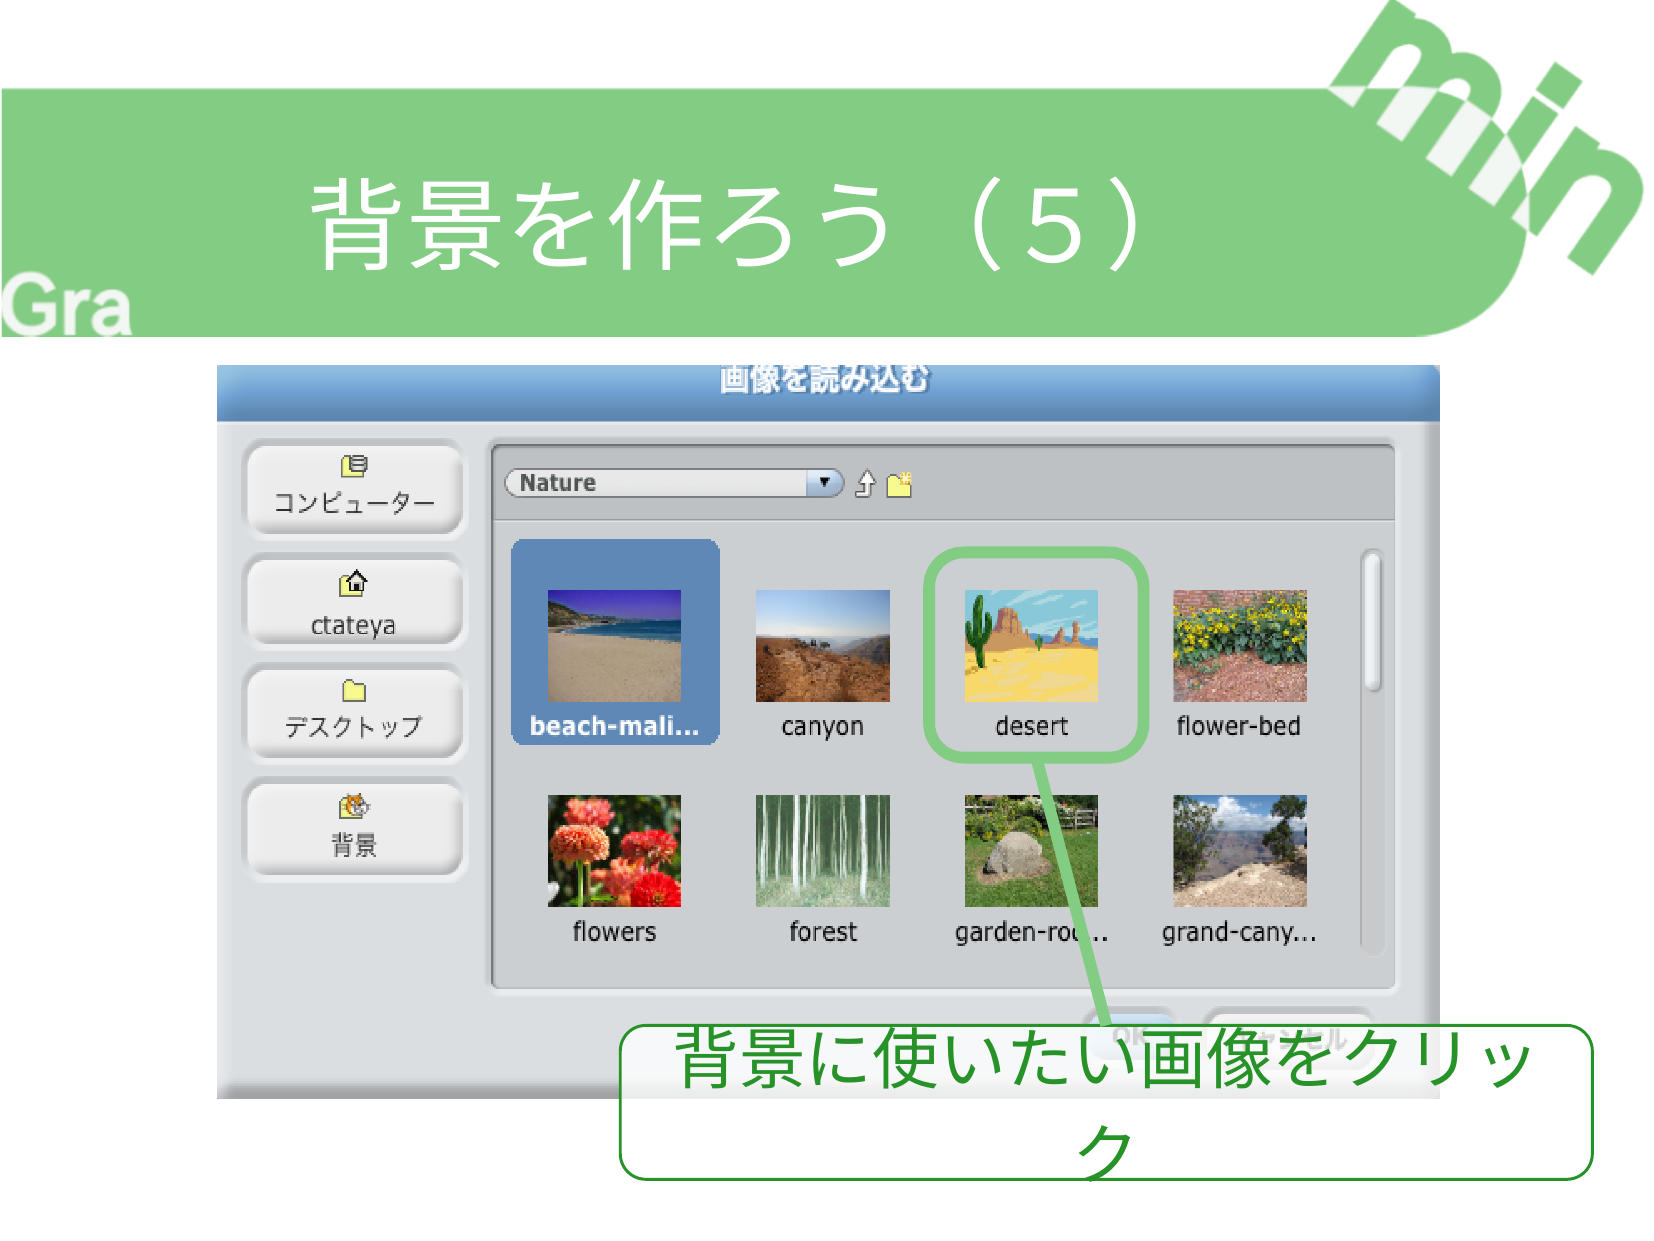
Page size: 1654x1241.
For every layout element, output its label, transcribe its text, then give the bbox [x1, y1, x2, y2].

picture [217, 365, 1440, 1099]
picture [1, 0, 1654, 337]
text_box 背景に使いたい画像をクリック [620, 1025, 1593, 1180]
picture [936, 559, 1137, 751]
title 背景を作ろう（５） [11, 113, 1501, 324]
